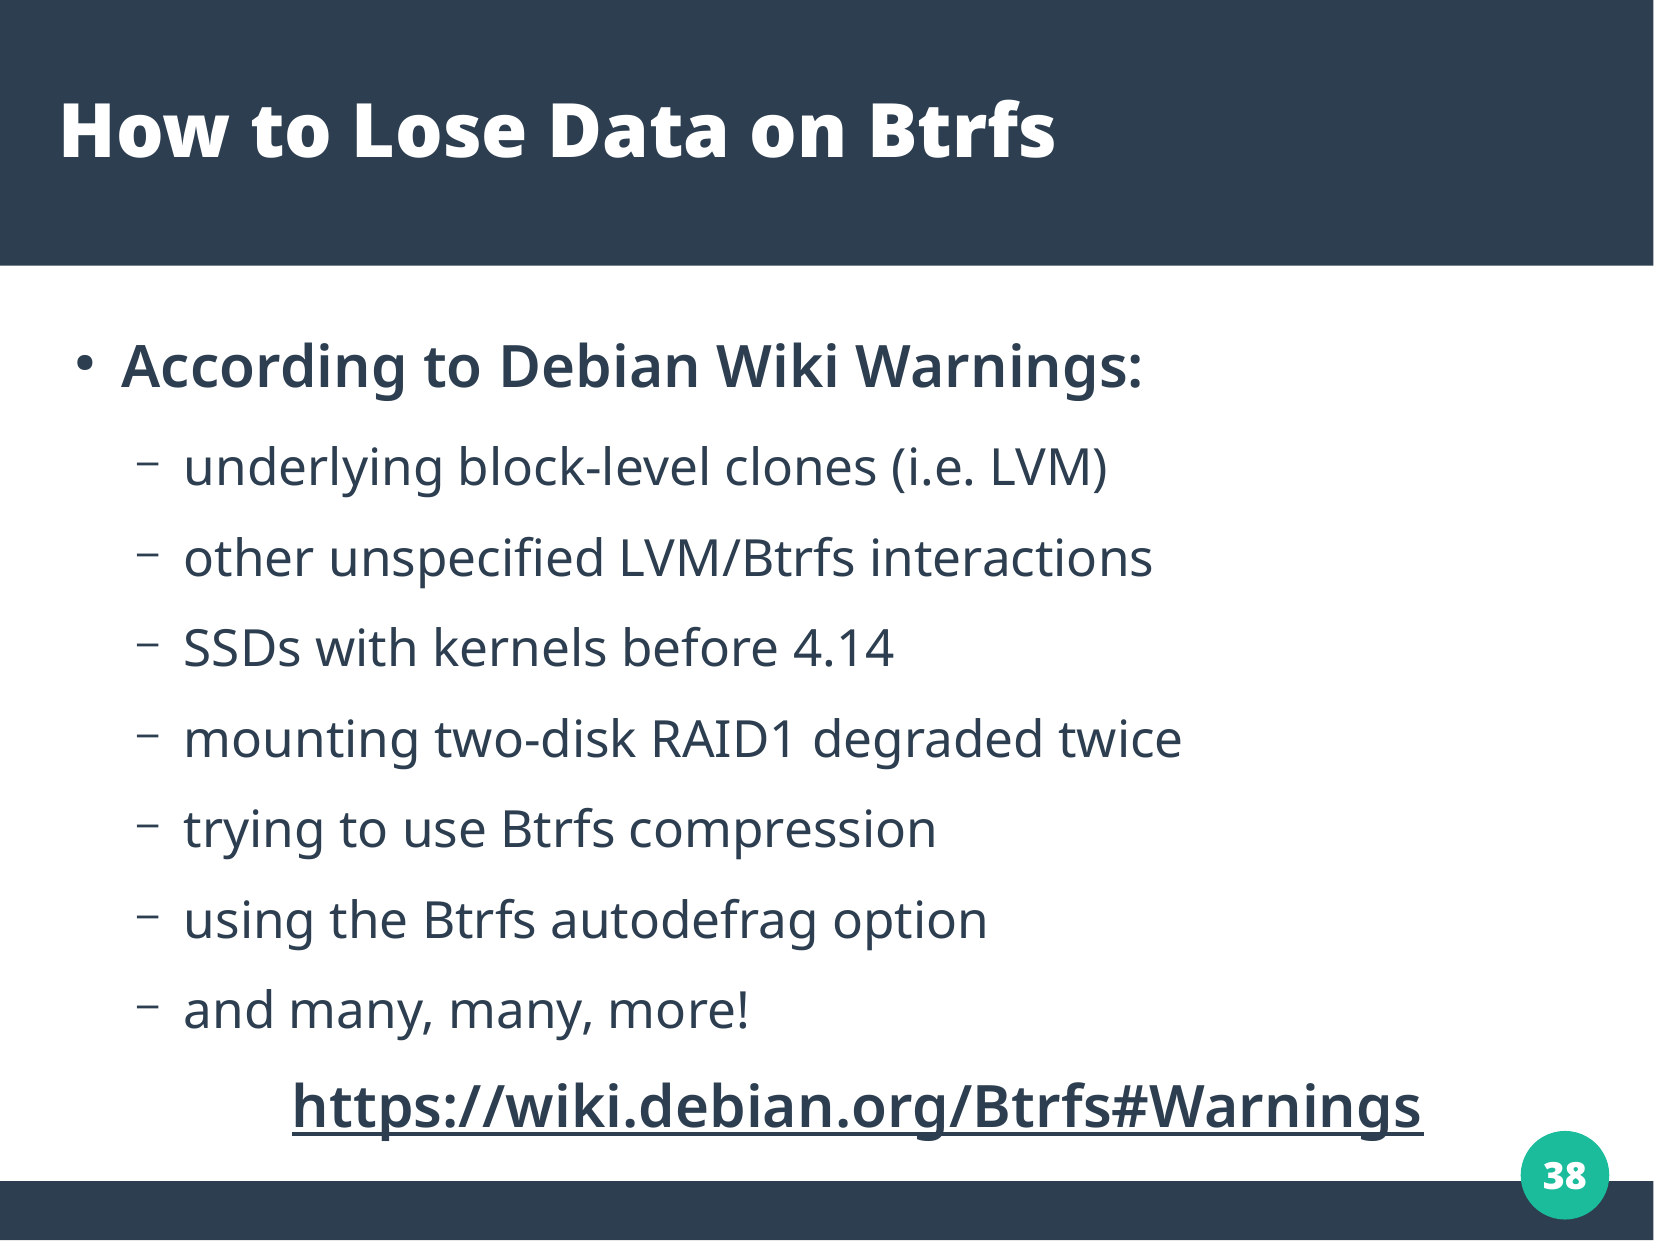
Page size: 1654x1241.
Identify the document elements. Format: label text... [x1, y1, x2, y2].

list According to Debian Wiki Warnings: underlying block-level clones (i.e. LVM) other unspecified LVM/Btrfs interactions SSDs with kernels before 4.14 mounting two-disk RAID1 degraded twice trying to use Btrfs compression using the Btrfs autodefrag option and many, many, more! https://wiki.debian.org/Btrfs#Warnings [59, 324, 1595, 1152]
title How to Lose Data on Btrfs [59, 49, 1595, 207]
